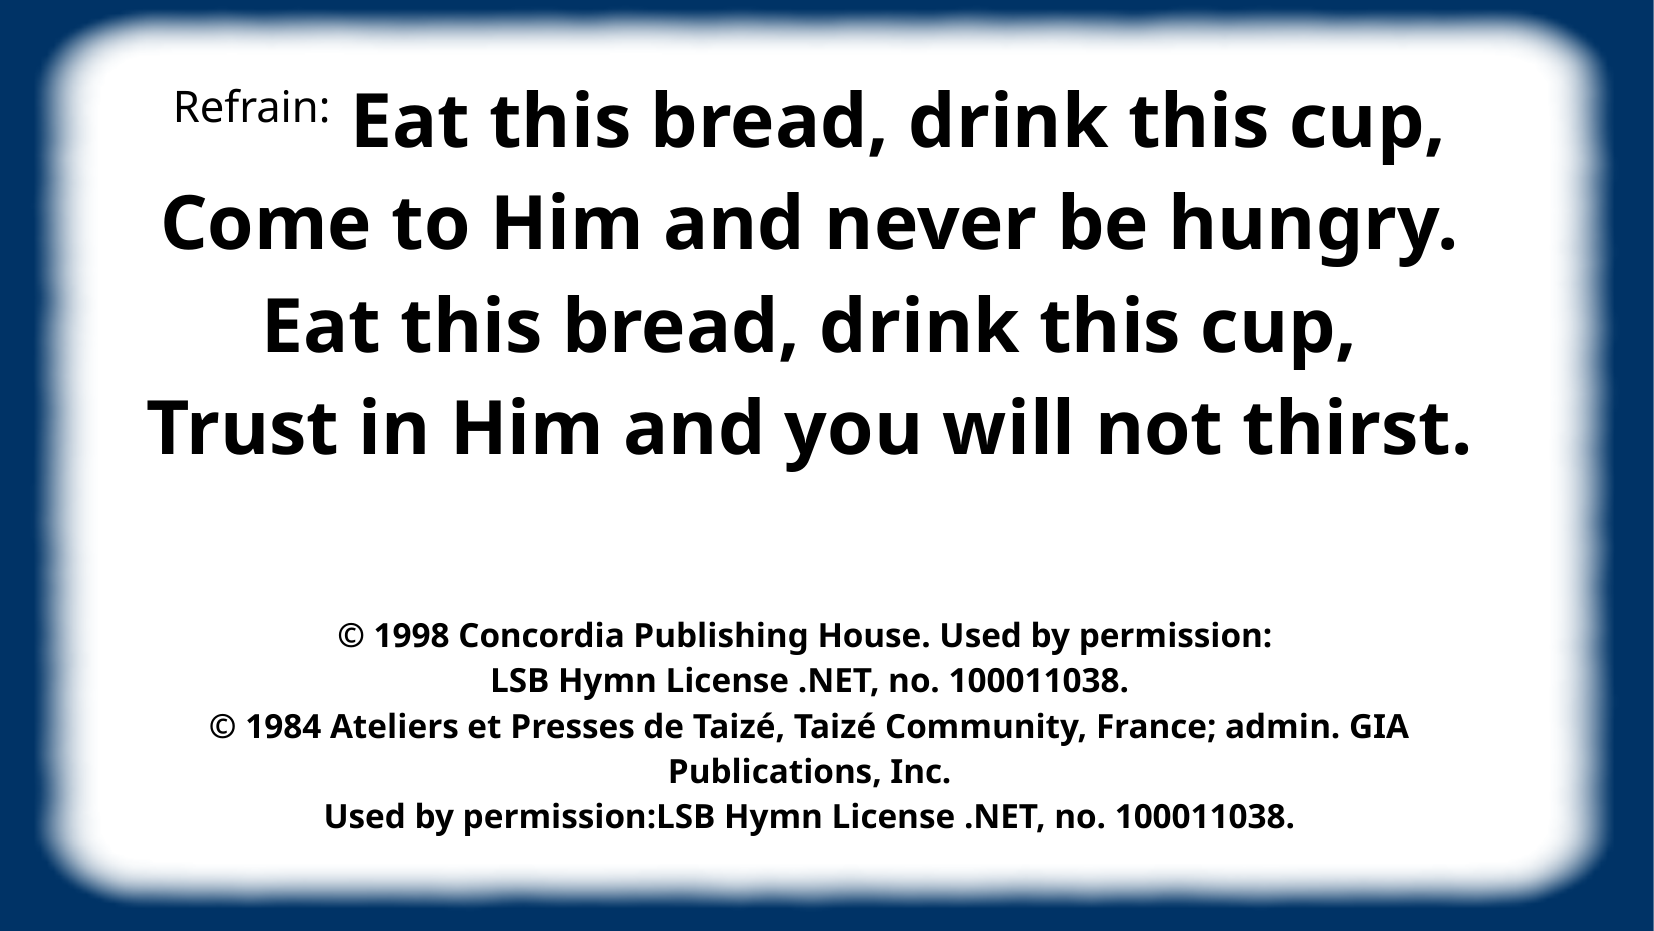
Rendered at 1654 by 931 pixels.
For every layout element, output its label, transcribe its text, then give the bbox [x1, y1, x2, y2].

picture [0, 0, 1654, 931]
text_box Refrain: Eat this bread, drink this cup, Come to Him and never be hungry. Eat this bread, drink this cup, Trust in Him and you will not thirst. © 1998 Concordia Publishing House. Used by permission: LSB Hymn License .NET, no. 100011038. © 1984 Ateliers et Presses de Taizé, Taizé Community, France; admin. GIA Publications, Inc. Used by permission:LSB Hymn License .NET, no. 100011038. [105, 60, 1516, 785]
